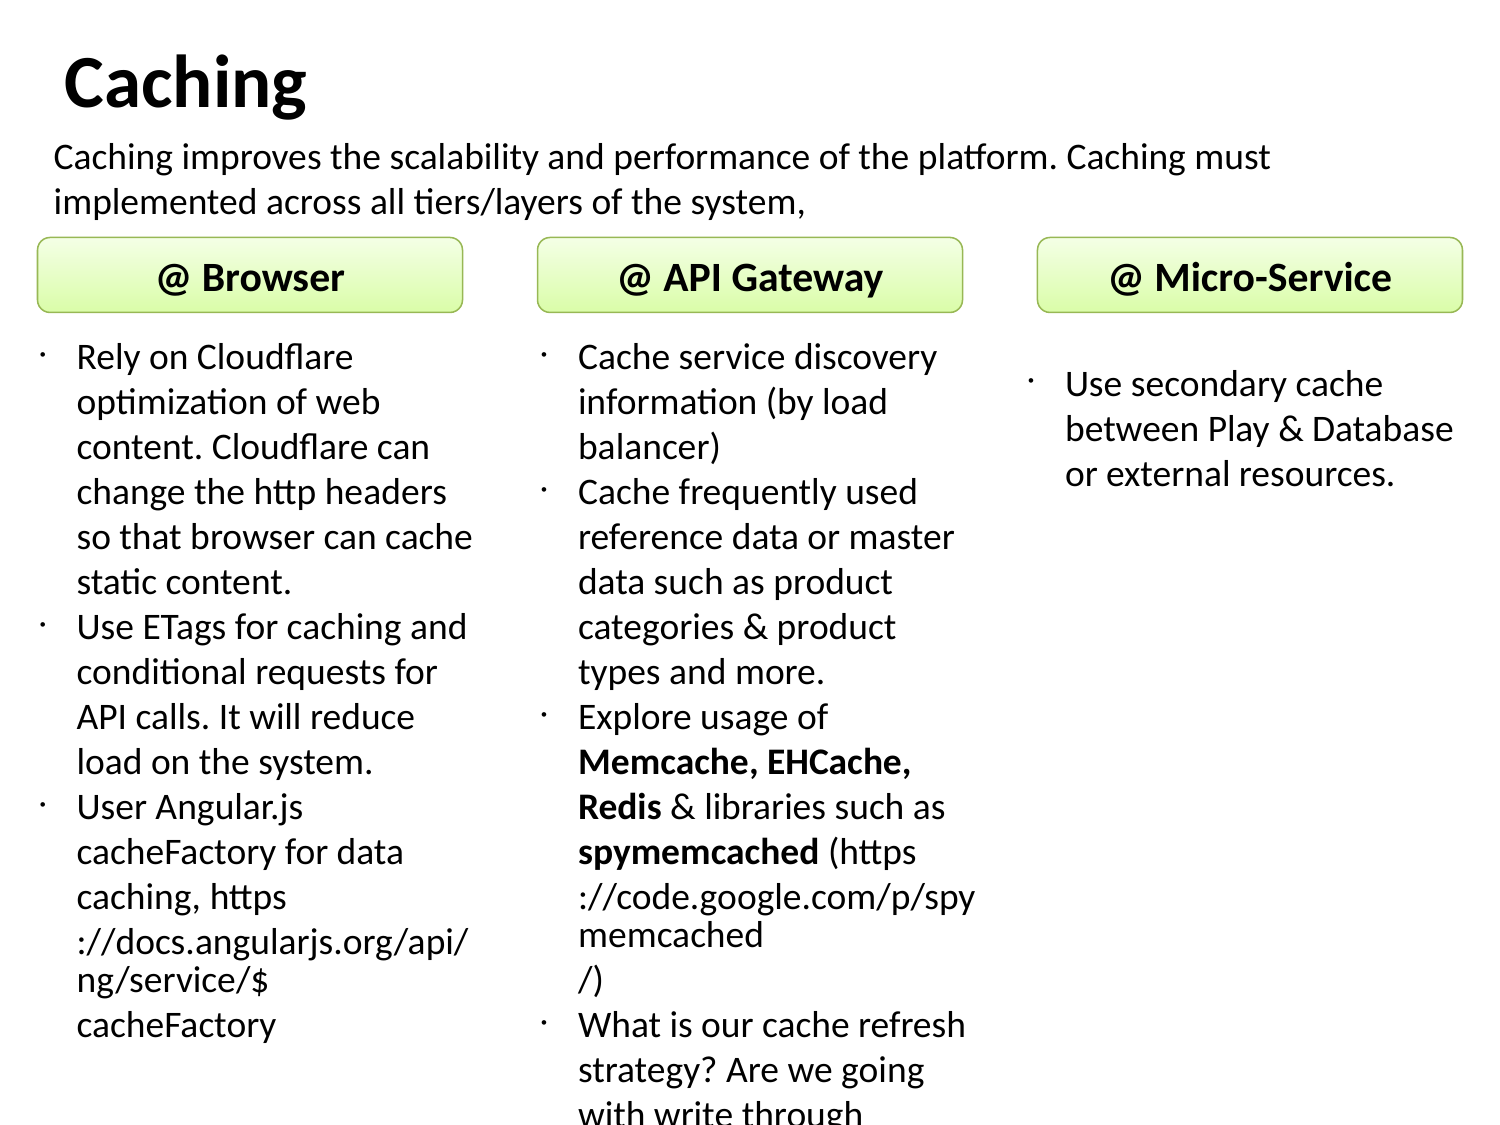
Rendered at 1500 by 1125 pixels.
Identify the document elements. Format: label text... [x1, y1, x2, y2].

title Caching [50, 24, 1400, 105]
text_box Use secondary cache between Play & Database or external resources. [1013, 351, 1487, 502]
text_box @ Browser [37, 237, 463, 313]
text_box Caching improves the scalability and performance of the platform. Caching must implemented across all tiers/layers of the system, [38, 124, 1463, 230]
text_box Rely on Cloudflare optimization of web content. Cloudflare can change the http headers so that browser can cache static content. Use ETags for caching and conditional requests for API calls. It will reduce load on the system. User Angular.js cacheFactory for data caching, https://docs.angularjs.org/api/ng/service/$cacheFactory [24, 324, 499, 1015]
text_box @ API Gateway [537, 237, 963, 313]
text_box @ Micro-Service [1037, 237, 1463, 313]
text_box Cache service discovery information (by load balancer) Cache frequently used reference data or master data such as product categories & product types and more. Explore usage of Memcache, EHCache, Redis & libraries such as spymemcached (https://code.google.com/p/spymemcached/) What is our cache refresh strategy? Are we going with write through caching? [526, 324, 1000, 1125]
